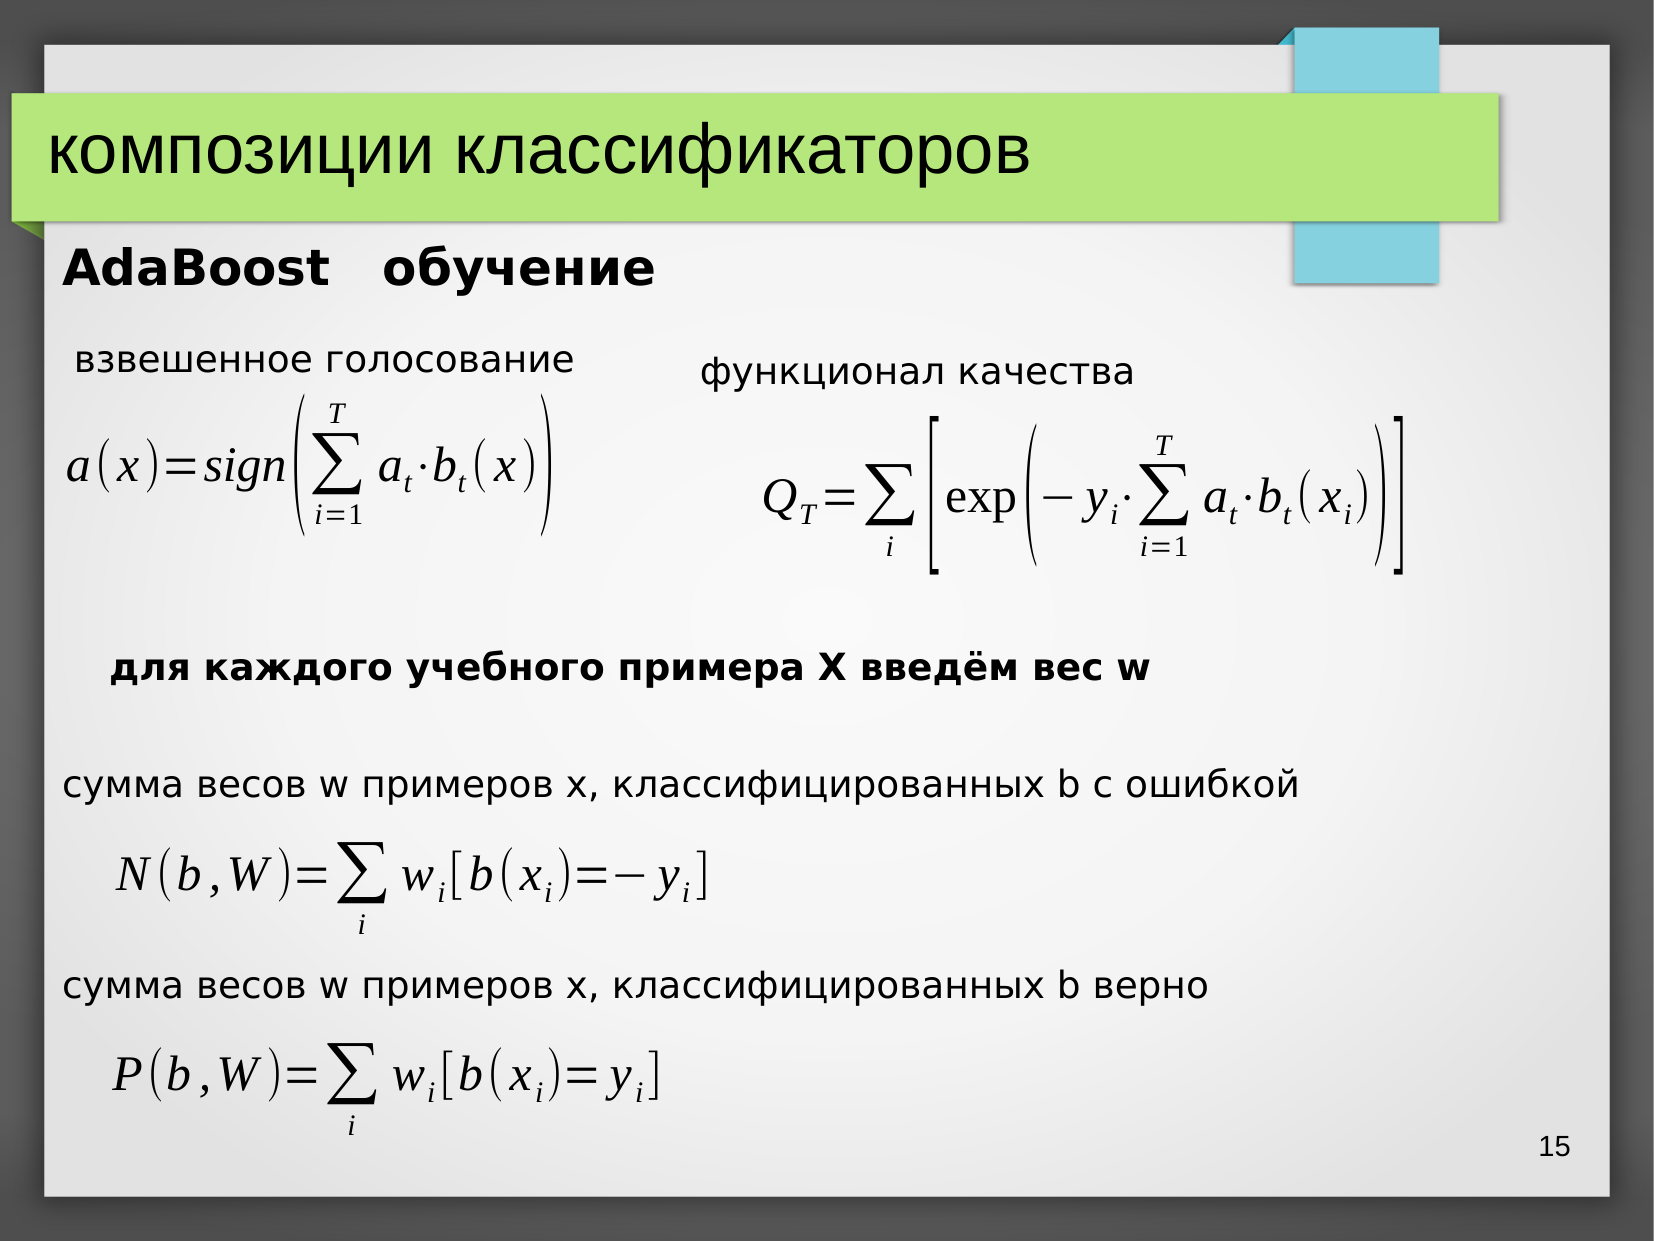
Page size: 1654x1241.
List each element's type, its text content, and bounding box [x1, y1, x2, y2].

chart [755, 413, 1413, 578]
title композиции классификаторов [47, 109, 1501, 189]
chart [59, 413, 562, 539]
text_box сумма весов w примеров x, классифицированных b с ошибкой [47, 755, 1512, 815]
text_box взвешенное голосование [59, 330, 686, 413]
text_box сумма весов w примеров x, классифицированных b верно [47, 956, 1512, 1016]
chart [106, 838, 715, 941]
text_box функционал качества [685, 342, 1583, 414]
text_box AdaBoost обучение [47, 231, 768, 305]
text_box для каждого учебного примера X введём вес w [94, 637, 1241, 697]
chart [102, 1039, 674, 1142]
picture [0, 0, 1654, 1241]
